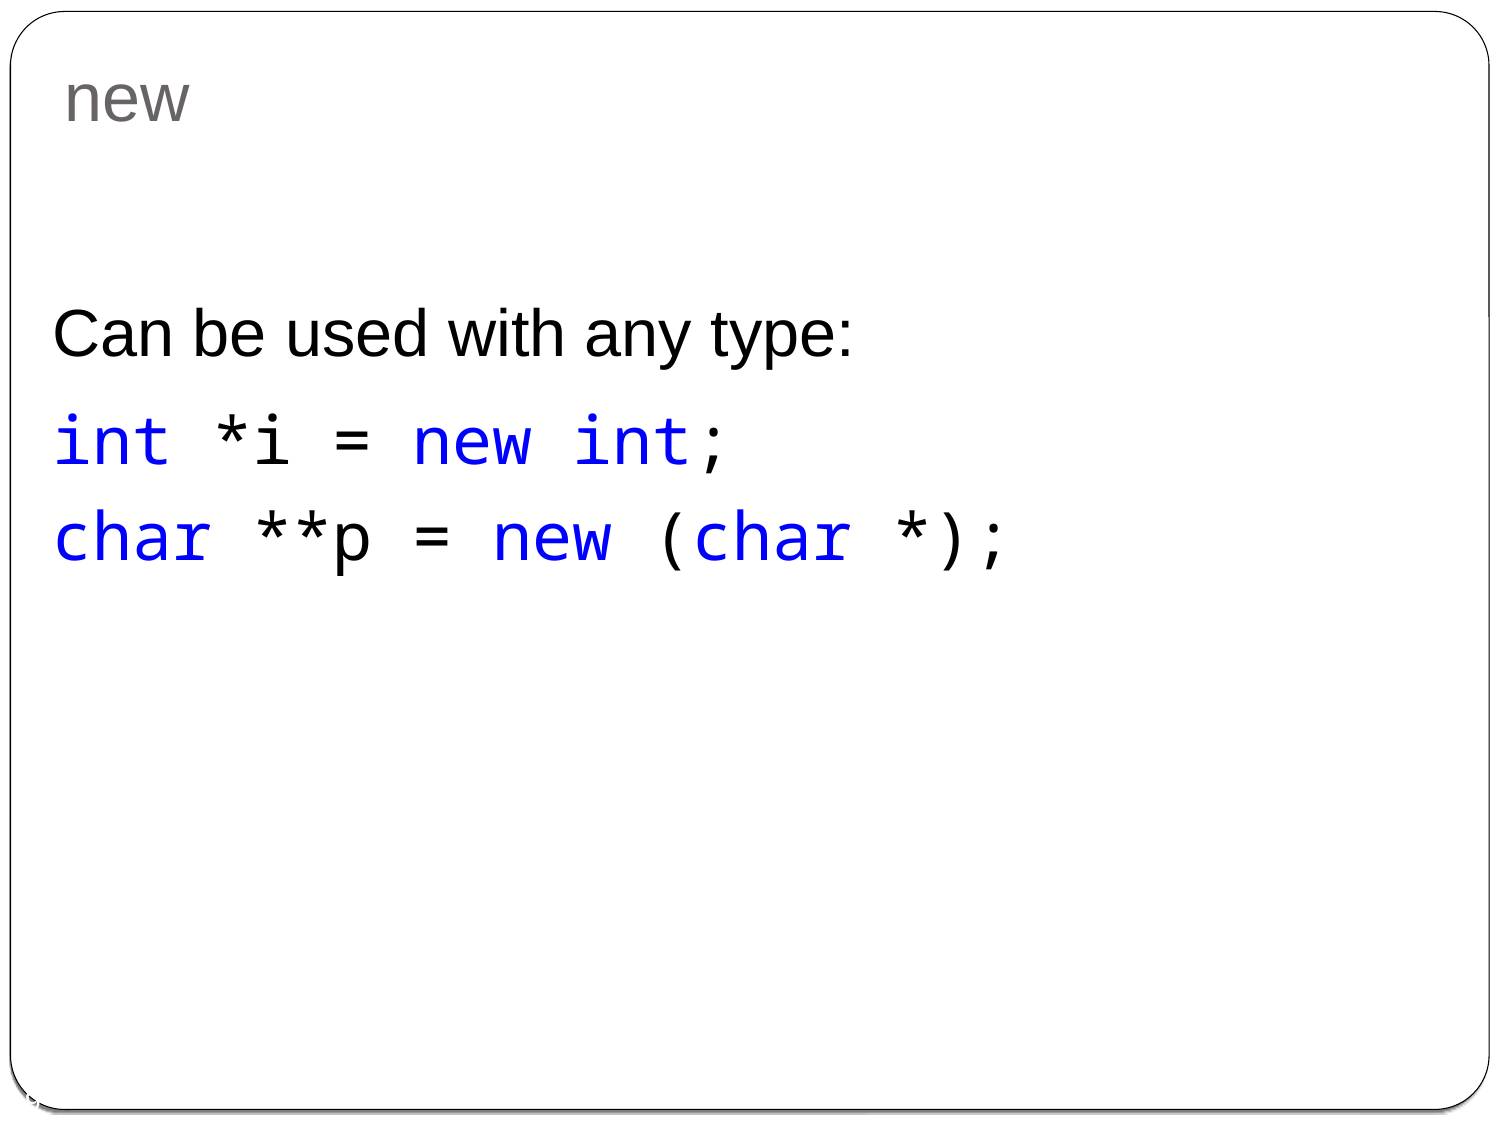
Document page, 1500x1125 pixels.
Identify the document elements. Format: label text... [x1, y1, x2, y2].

list Can be used with any type: int *i = new int; char **p = new (char *); [37, 282, 1463, 601]
title new [50, 45, 1450, 150]
slide_number <number> [0, 1074, 50, 1125]
